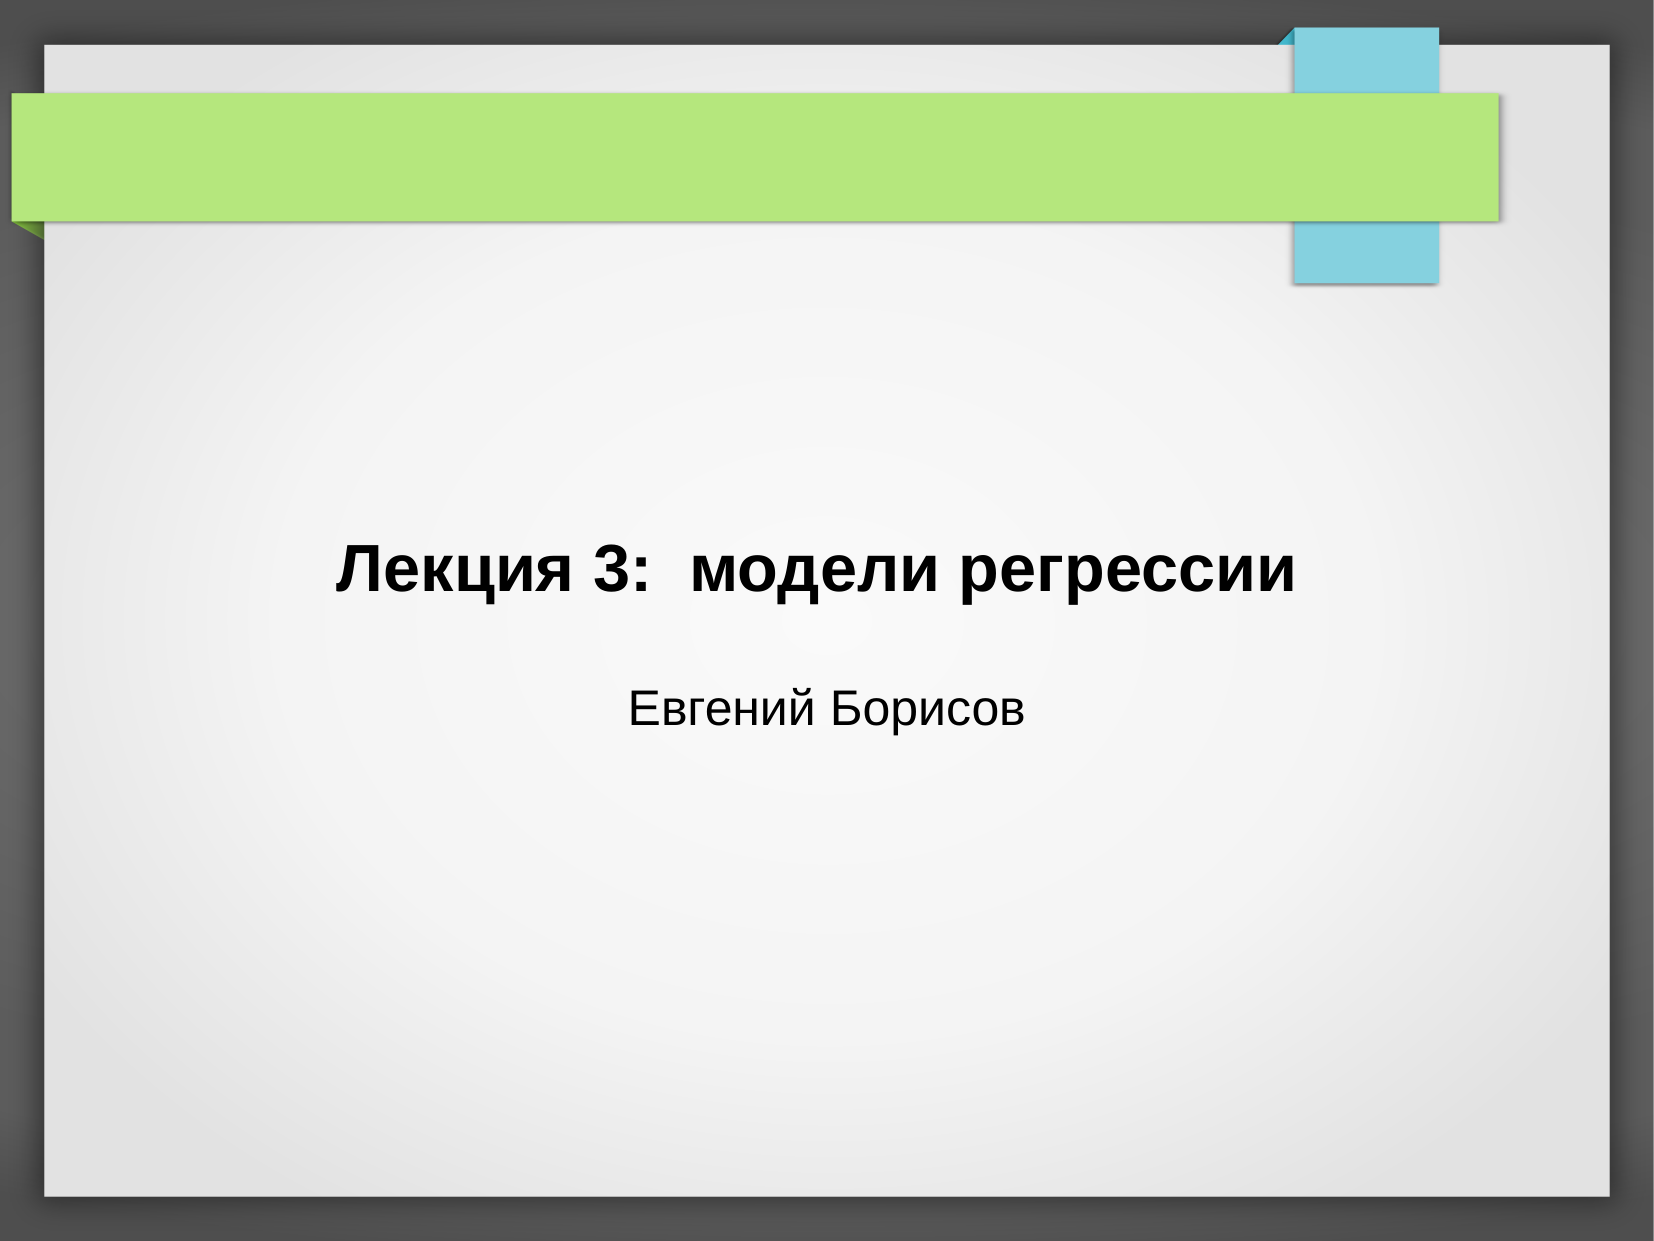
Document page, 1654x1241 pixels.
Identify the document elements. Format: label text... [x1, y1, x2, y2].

subtitle Лекция 3: модели регрессии Евгений Борисов [82, 290, 1571, 1010]
picture [0, 0, 1654, 1241]
